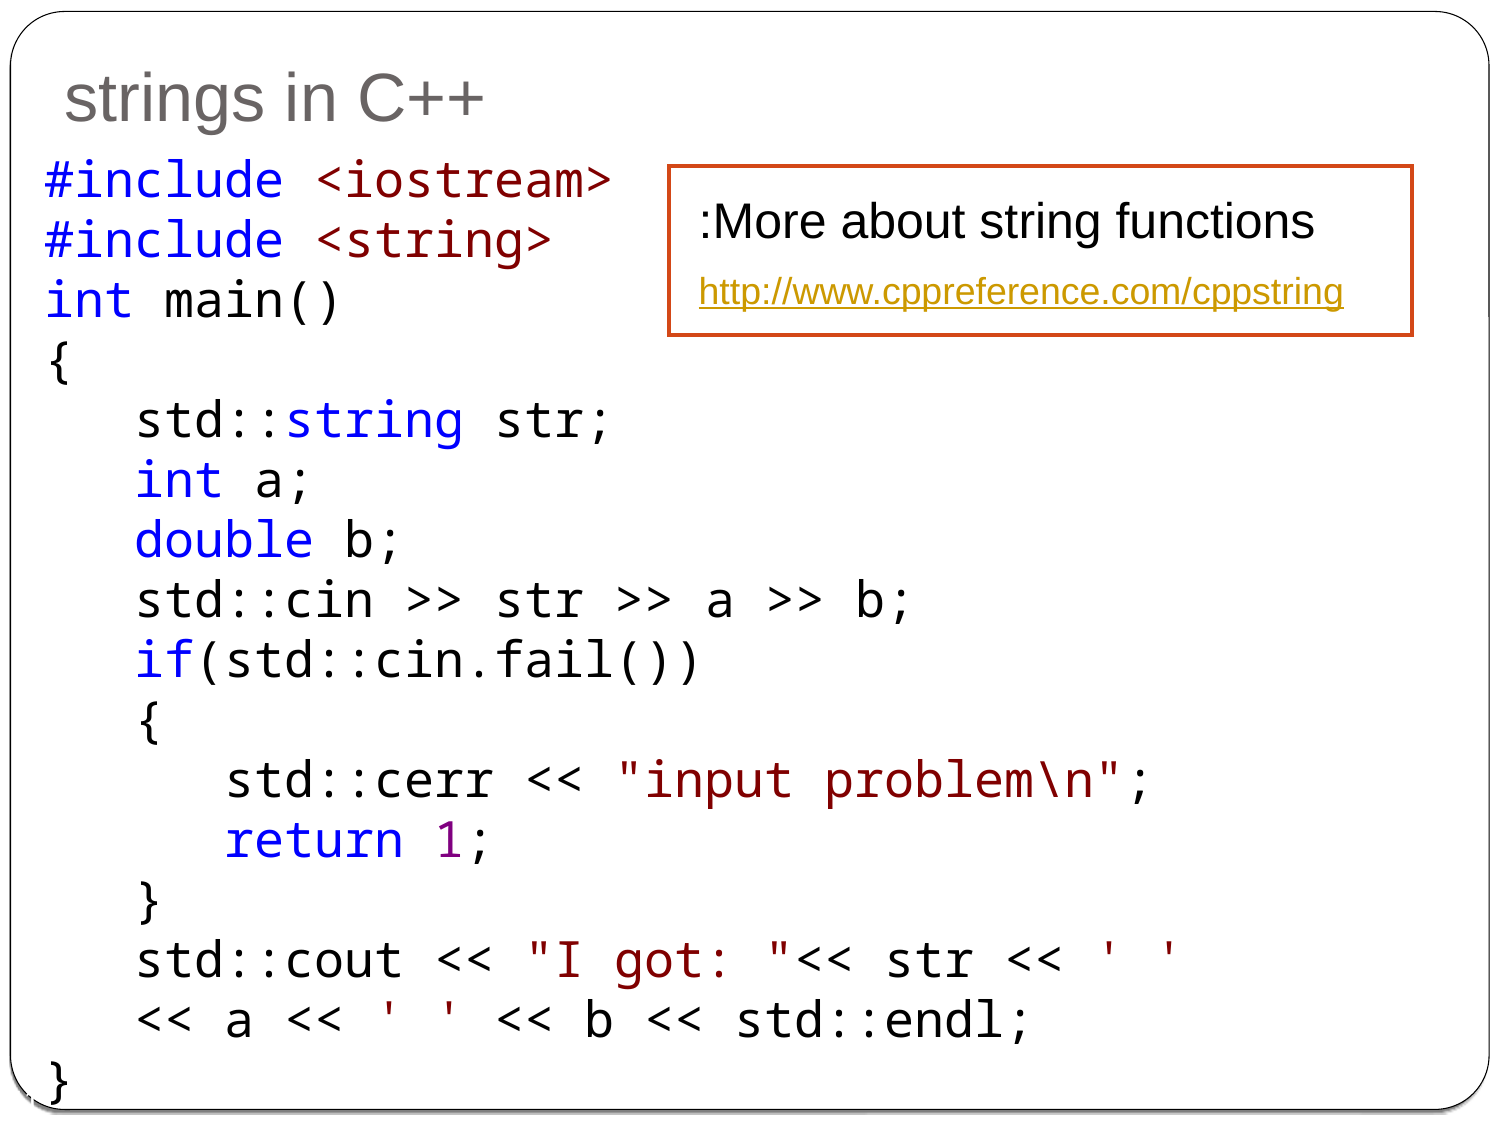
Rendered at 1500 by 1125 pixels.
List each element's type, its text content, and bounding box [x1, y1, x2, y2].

text_box More about string functions: http://www.cppreference.com/cppstring [668, 166, 1413, 335]
list #include <iostream> #include <string> int main() { std::string str; int a; double b; std::cin >> str >> a >> b; if(std::cin.fail()) { std::cerr << "input problem\n"; return 1; } std::cout << "I got: "<< str << ' ' << a << ' ' << b << std::endl; } [30, 140, 1455, 1066]
slide_number <number> [0, 1074, 50, 1125]
title strings in C++ [50, 45, 1450, 140]
